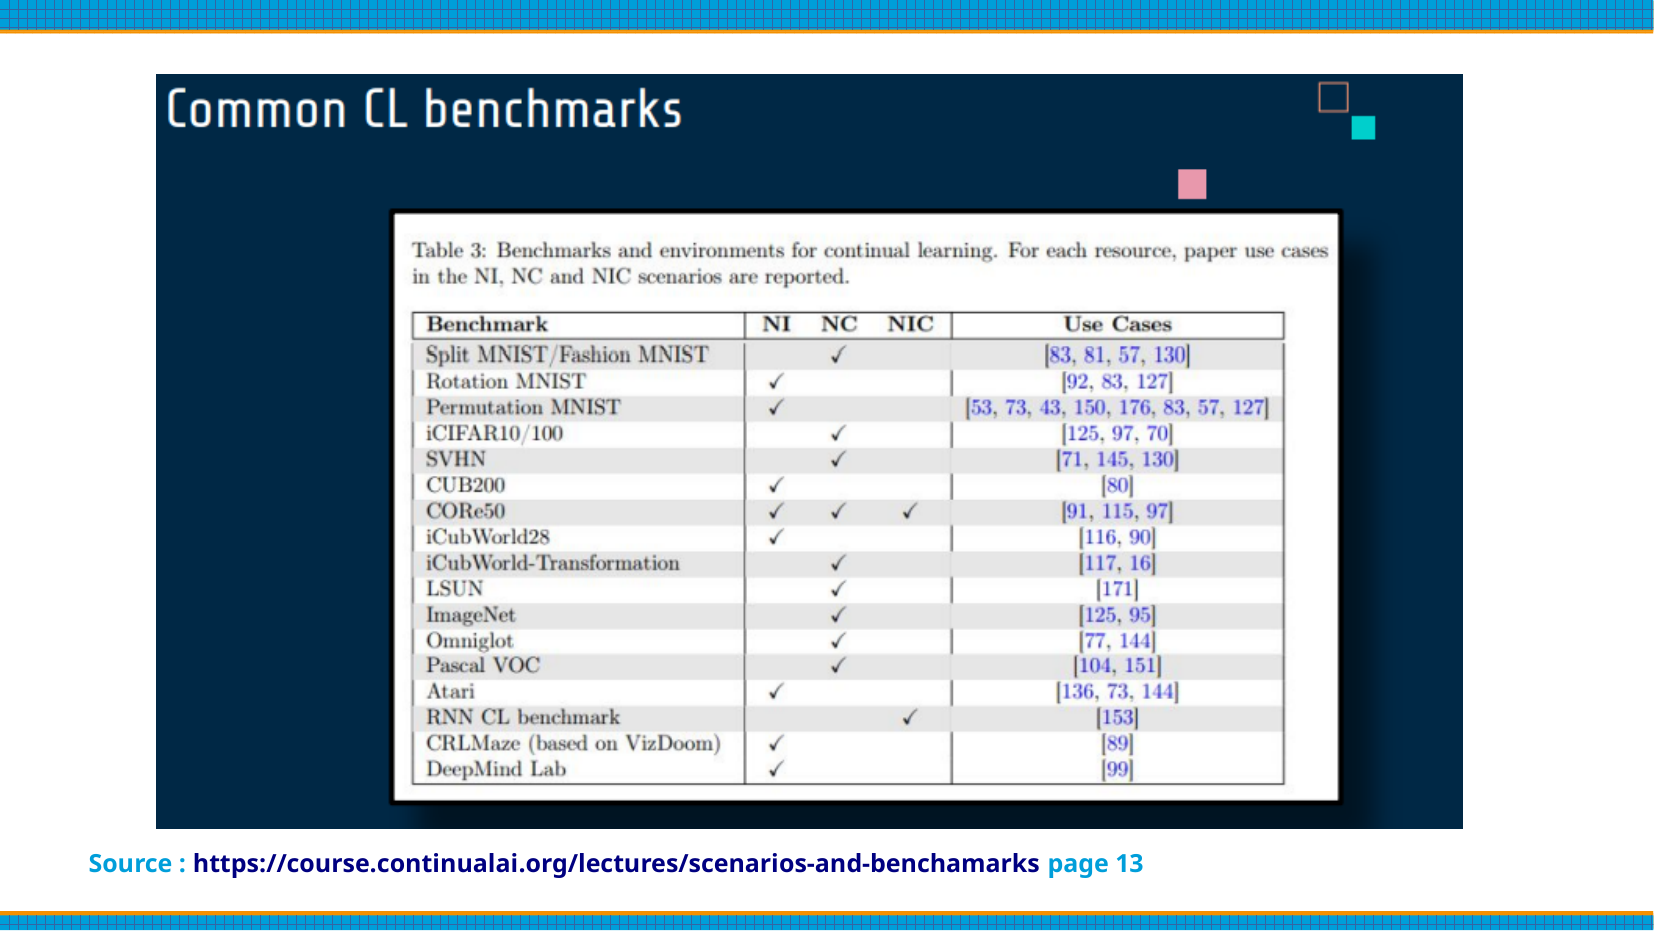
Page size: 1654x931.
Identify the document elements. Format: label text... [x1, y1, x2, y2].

subtitle Source : https://course.continualai.org/lectures/scenarios-and-benchamarks page 13 [88, 0, 1565, 881]
picture [156, 74, 1463, 829]
